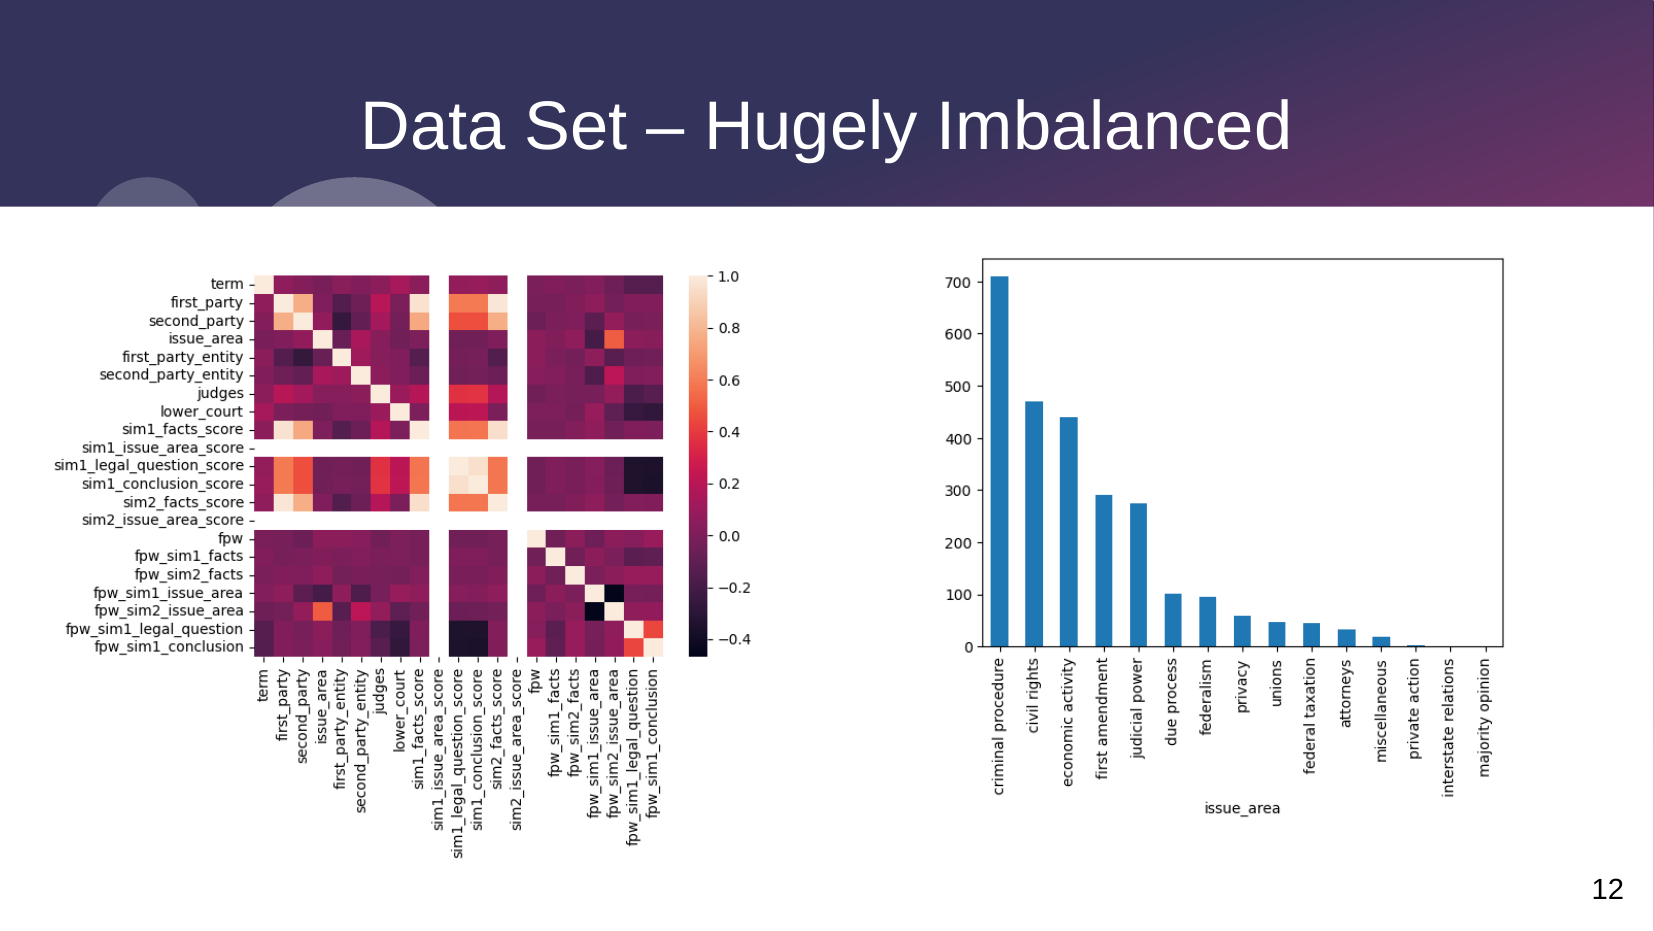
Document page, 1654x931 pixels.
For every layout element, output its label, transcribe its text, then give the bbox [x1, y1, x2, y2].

title Data Set – Hugely Imbalanced [88, 44, 1565, 207]
picture [43, 260, 762, 868]
picture [934, 248, 1513, 827]
